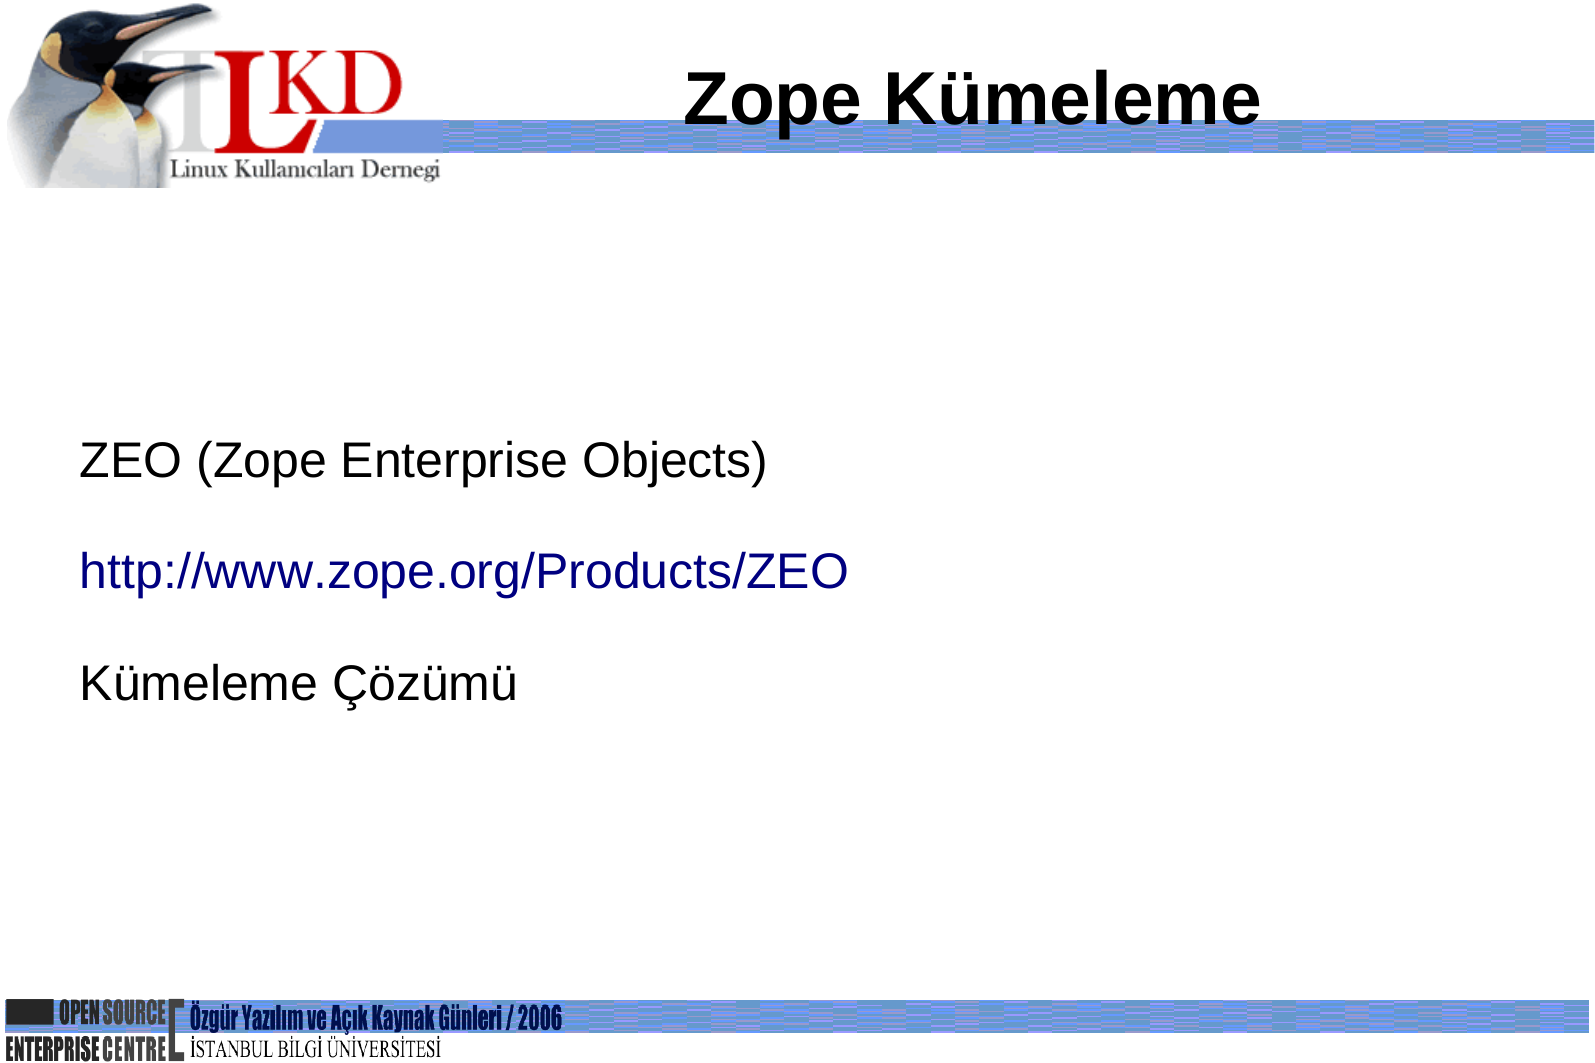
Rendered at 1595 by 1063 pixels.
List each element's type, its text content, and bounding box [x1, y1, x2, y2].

picture [7, 0, 1595, 188]
title Zope Kümeleme [442, 49, 1515, 148]
subtitle ZEO (Zope Enterprise Objects) http://www.zope.org/Products/ZEO Kümeleme Çözümü [79, 256, 118, 943]
picture [0, 879, 1589, 1063]
text_box [118, 236, 1536, 1004]
